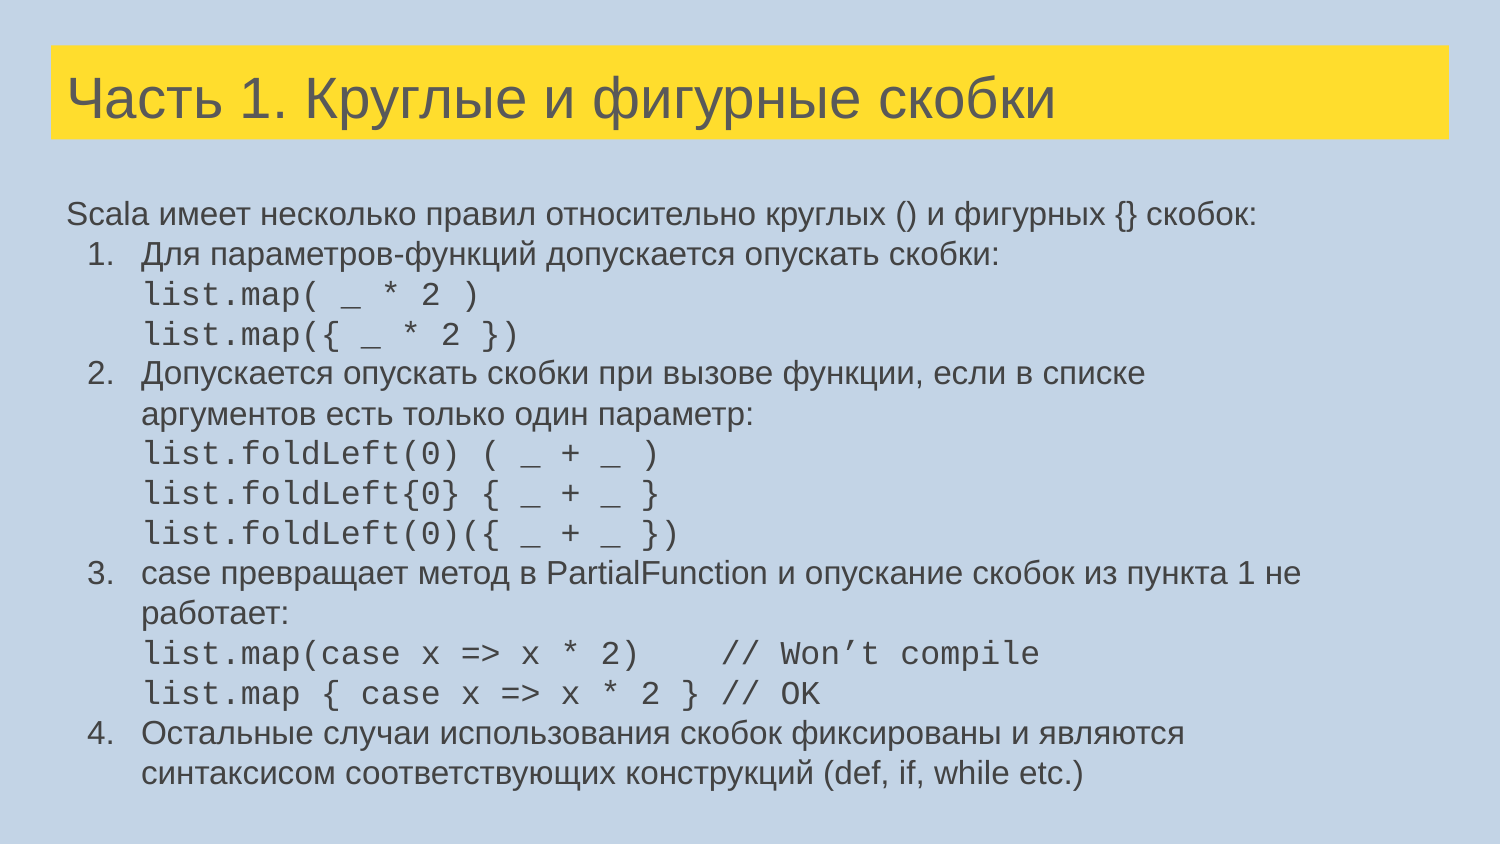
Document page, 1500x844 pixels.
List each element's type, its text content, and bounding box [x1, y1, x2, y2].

text_box Scala имеет несколько правил относительно круглых () и фигурных {} скобок: Для параметров-функций допускается опускать скобки: list.map( _ * 2 ) list.map({ _ * 2 }) Допускается опускать скобки при вызове функции, если в списке аргументов есть только один параметр: list.foldLeft(0) ( _ + _ ) list.foldLeft{0} { _ + _ } list.foldLeft(0)({ _ + _ }) case превращает метод в PartialFunction и опускание скобок из пункта 1 не работает: list.map(case x => x * 2) // Won’t compile list.map { case x => x * 2 } // OK Остальные случаи использования скобок фиксированы и являются синтаксисом соответствующих конструкций (def, if, while etc.) [51, 176, 1344, 793]
title Часть 1. Круглые и фигурные скобки [51, 45, 1449, 140]
